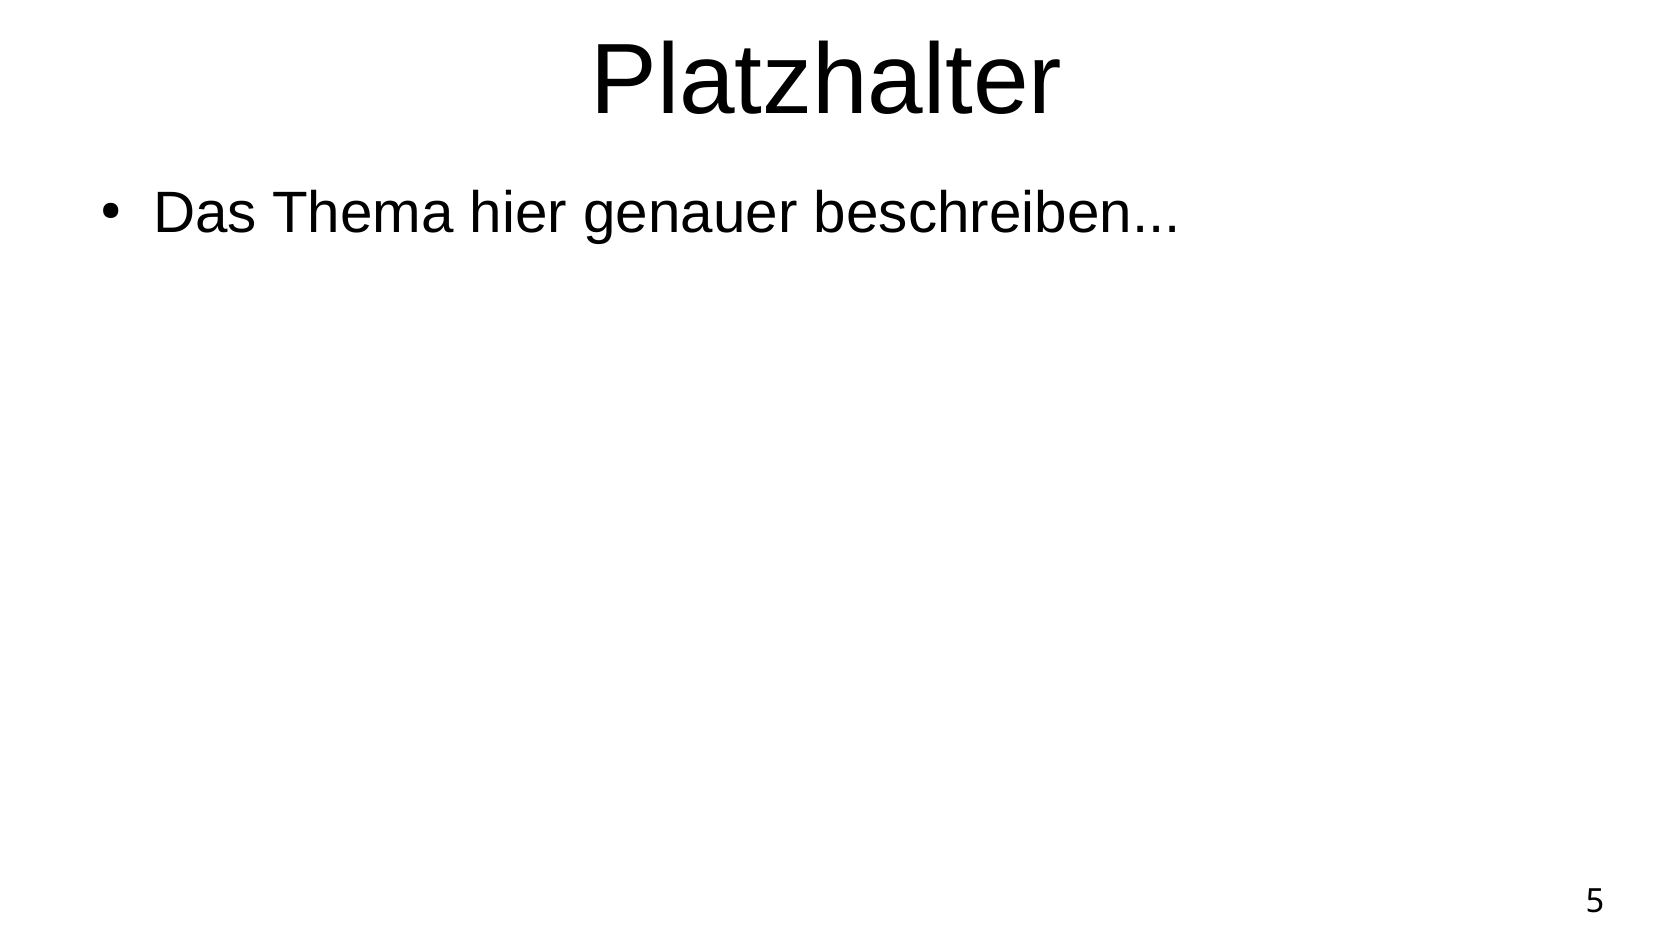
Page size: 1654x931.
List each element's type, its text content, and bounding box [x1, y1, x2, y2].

list Das Thema hier genauer beschreiben... [82, 180, 1571, 811]
title Platzhalter [82, 1, 1571, 157]
